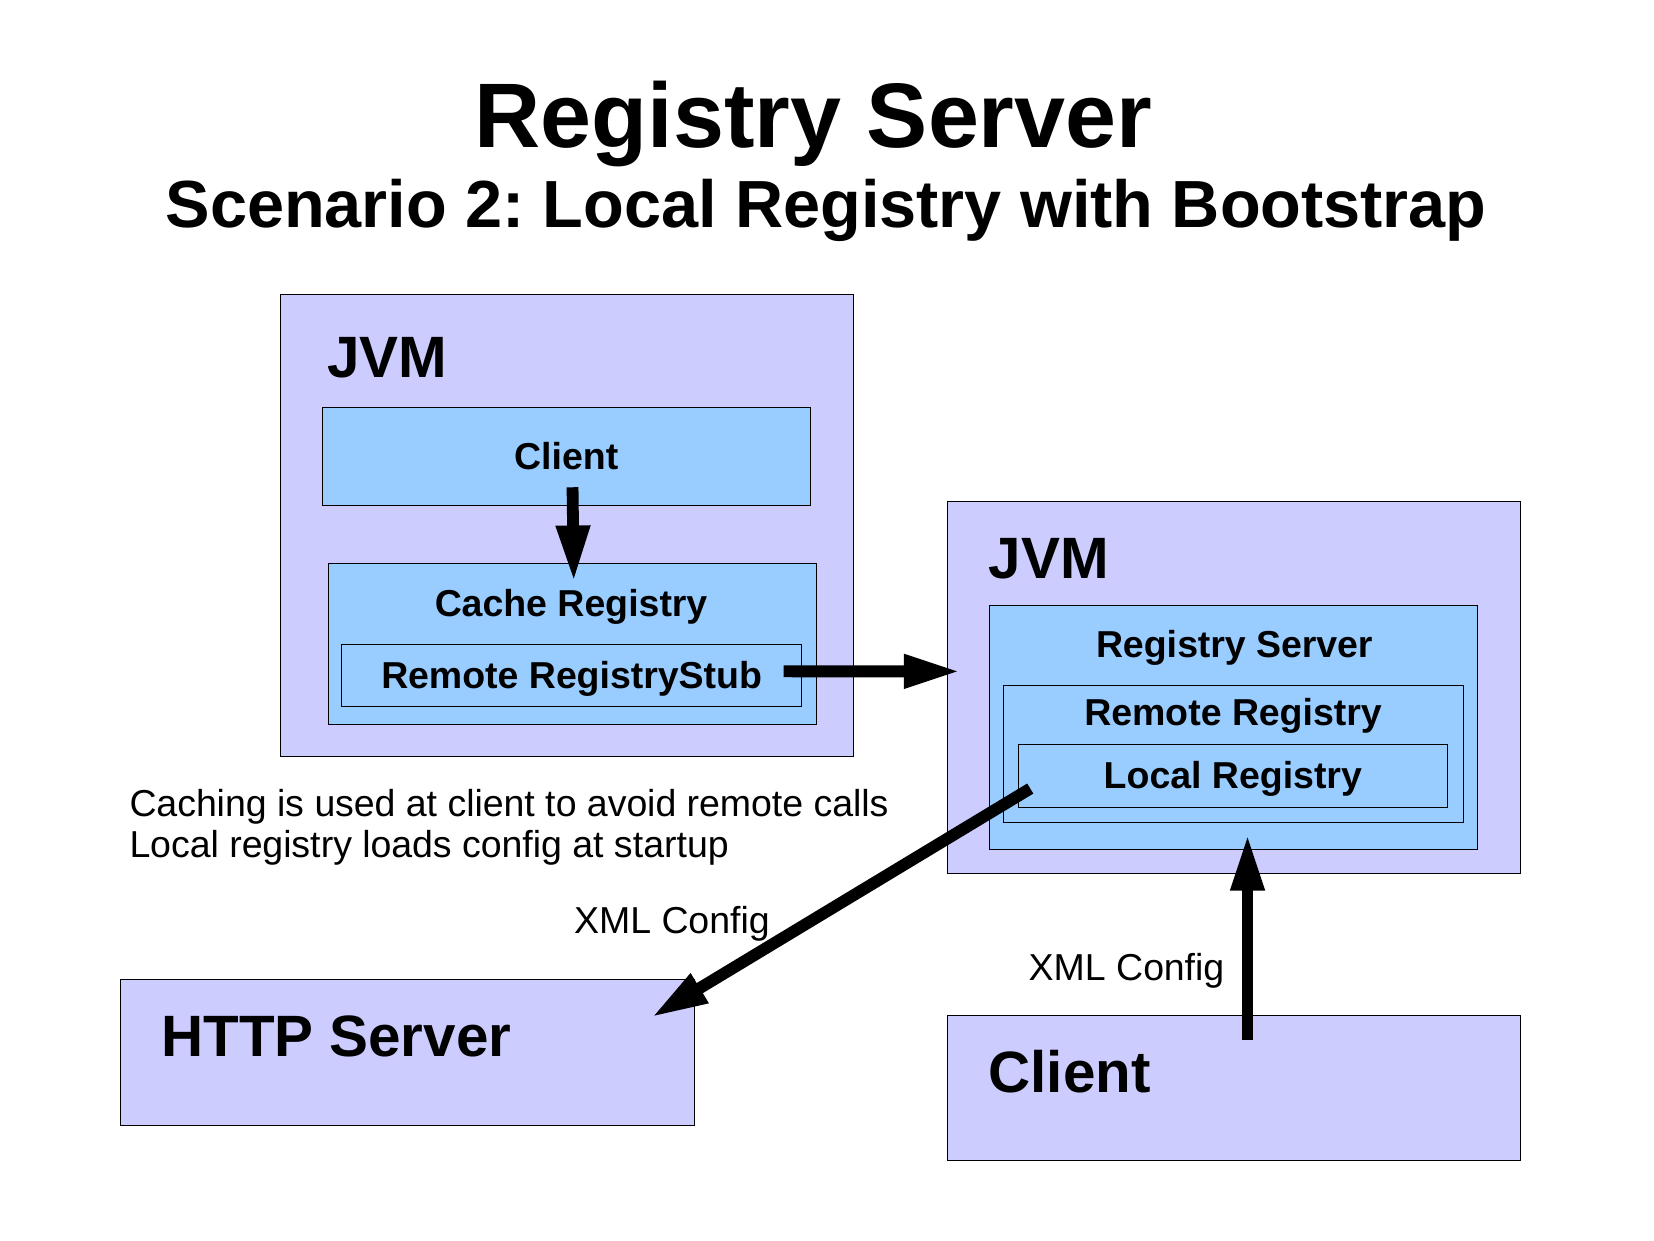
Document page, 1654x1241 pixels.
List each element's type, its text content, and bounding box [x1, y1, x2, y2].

text_box Client [322, 407, 811, 506]
text_box XML Config [1014, 939, 1239, 997]
text_box JVM [973, 518, 1124, 600]
text_box HTTP Server [147, 996, 527, 1078]
text_box Cache Registry [419, 574, 722, 633]
text_box Registry Server [1081, 616, 1387, 675]
text_box [947, 1015, 1521, 1161]
title Registry Server Scenario 2: Local Registry with Bootstrap [82, 49, 1571, 257]
text_box [120, 979, 695, 1126]
text_box JVM [312, 317, 462, 399]
text_box Caching is used at client to avoid remote calls Local registry loads config at startup [104, 774, 917, 874]
text_box Local Registry [1018, 744, 1448, 808]
text_box [947, 501, 1521, 874]
text_box Client [973, 1031, 1166, 1114]
text_box XML Config [559, 891, 785, 949]
text_box [280, 294, 854, 757]
text_box Remote RegistryStub [341, 644, 802, 707]
text_box Remote Registry [1003, 685, 1464, 823]
